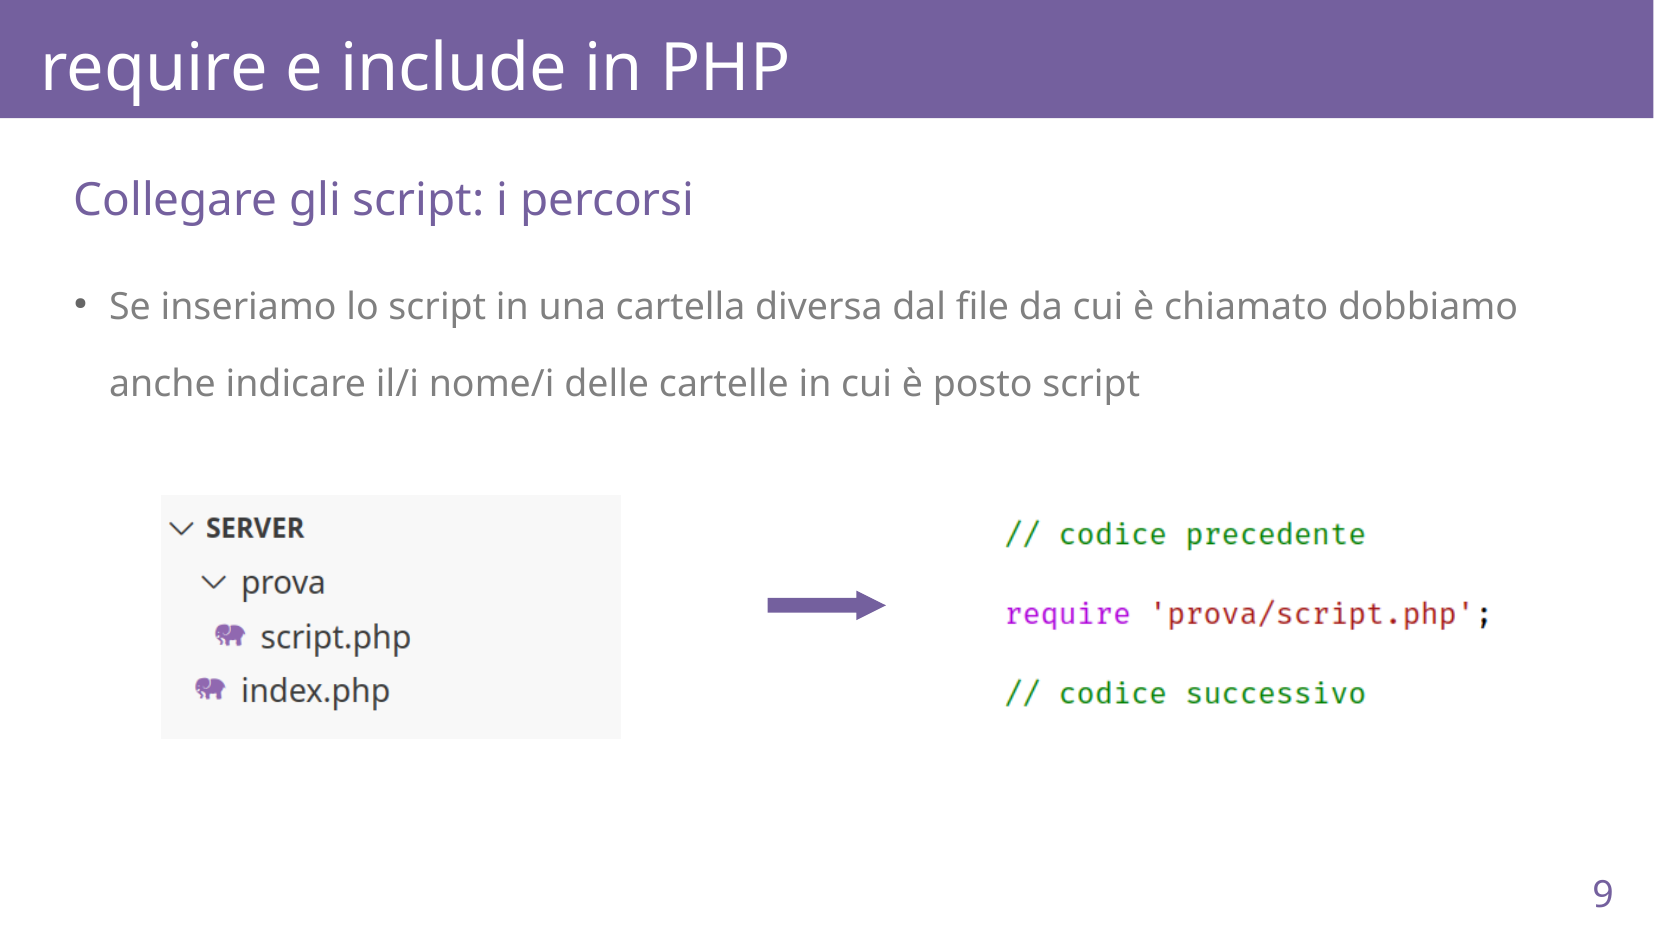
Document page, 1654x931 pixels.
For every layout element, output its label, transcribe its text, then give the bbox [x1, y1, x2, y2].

text_box [0, 0, 1654, 119]
picture [983, 490, 1530, 739]
text_box Se inseriamo lo script in una cartella diversa dal file da cui è chiamato dobbiamo anche indicare il/i nome/i delle cartelle in cui è posto script [59, 246, 1599, 443]
picture [161, 495, 621, 739]
text_box require e include in PHP [25, 11, 692, 107]
text_box Collegare gli script: i percorsi [59, 158, 1107, 229]
text_box <numero> [1513, 860, 1654, 931]
text_box [767, 590, 886, 621]
